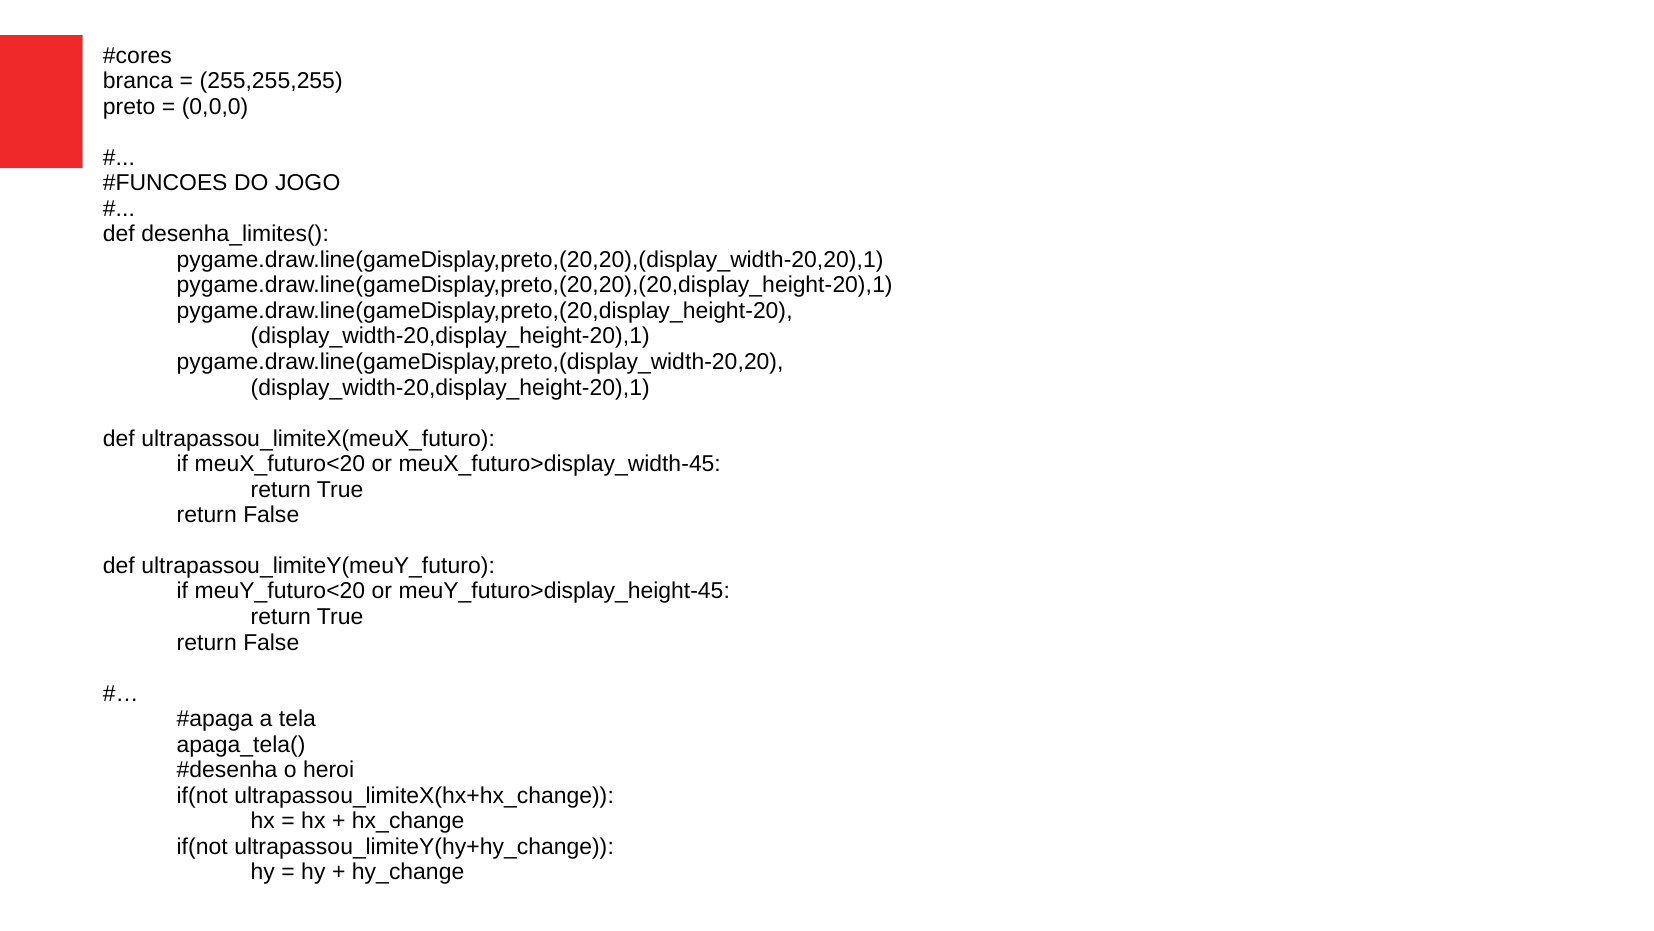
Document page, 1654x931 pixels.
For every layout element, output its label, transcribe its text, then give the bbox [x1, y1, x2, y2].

text_box #cores branca = (255,255,255) preto = (0,0,0) #... #FUNCOES DO JOGO #... def desenha_limites(): pygame.draw.line(gameDisplay,preto,(20,20),(display_width-20,20),1) pygame.draw.line(gameDisplay,preto,(20,20),(20,display_height-20),1) pygame.draw.line(gameDisplay,preto,(20,display_height-20), (display_width-20,display_height-20),1) pygame.draw.line(gameDisplay,preto,(display_width-20,20), (display_width-20,display_height-20),1) def ultrapassou_limiteX(meuX_futuro): if meuX_futuro<20 or meuX_futuro>display_width-45: return True return False def ultrapassou_limiteY(meuY_futuro): if meuY_futuro<20 or meuY_futuro>display_height-45: return True return False #… #apaga a tela apaga_tela() #desenha o heroi if(not ultrapassou_limiteX(hx+hx_change)): hx = hx + hx_change if(not ultrapassou_limiteY(hy+hy_change)): hy = hy + hy_change [88, 35, 1075, 931]
